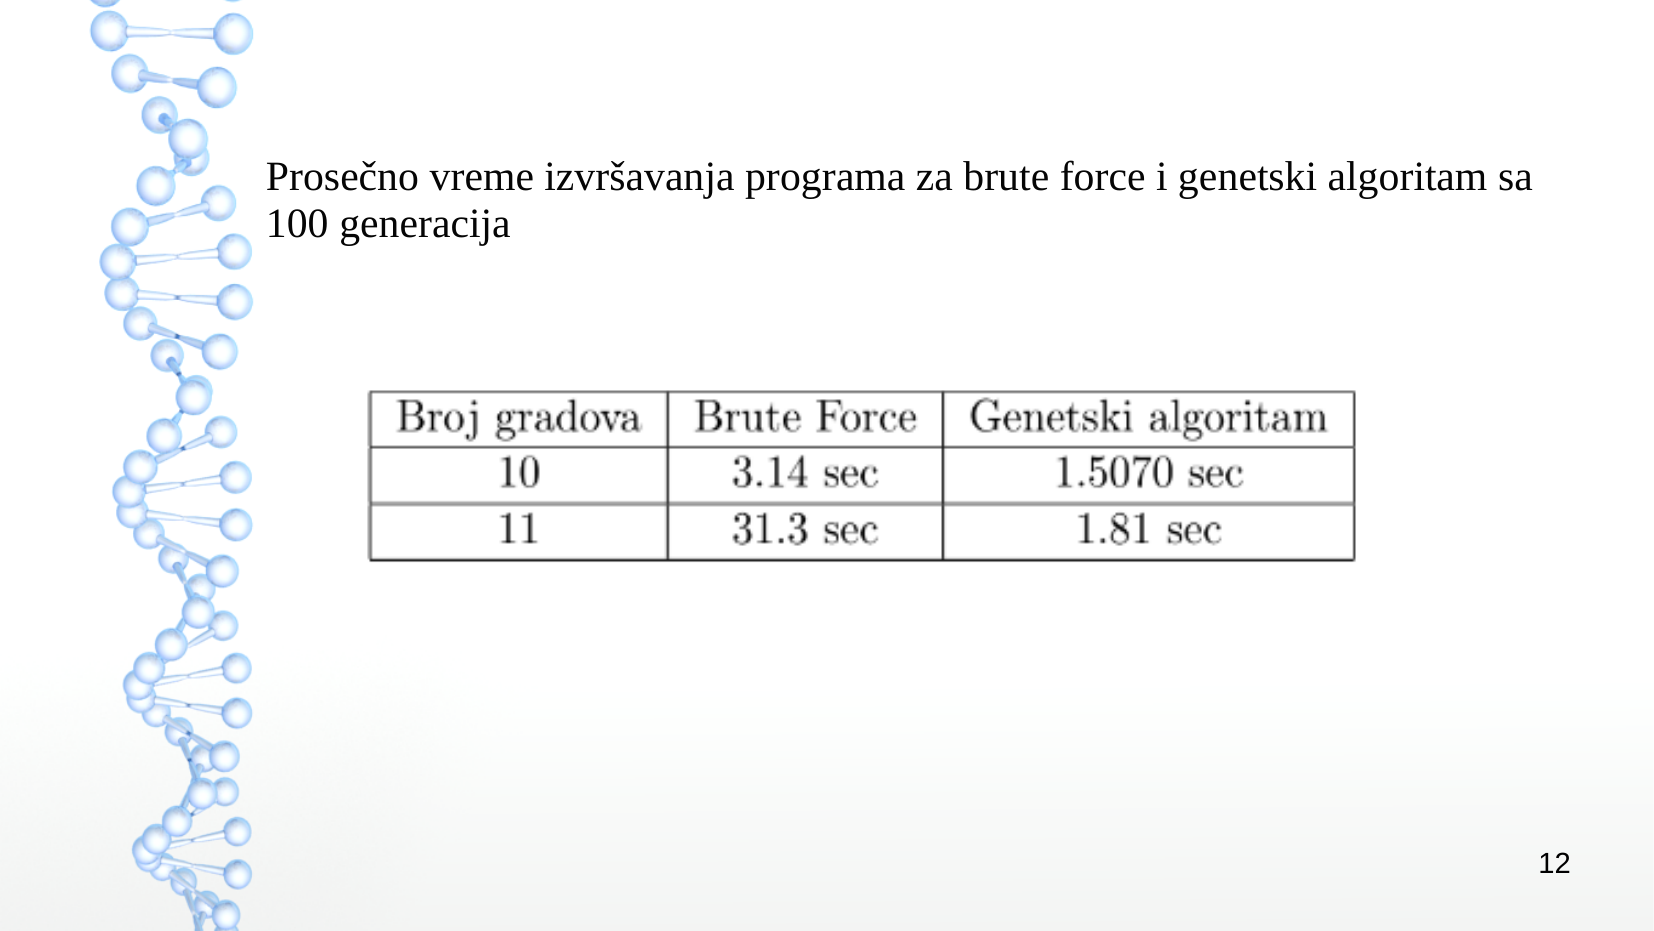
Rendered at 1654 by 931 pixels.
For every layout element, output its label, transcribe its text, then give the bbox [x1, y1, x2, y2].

picture [0, 0, 1654, 931]
title Prosečno vreme izvršavanja programa za brute force i genetski algoritam sa 100 generacija [265, 90, 1595, 310]
